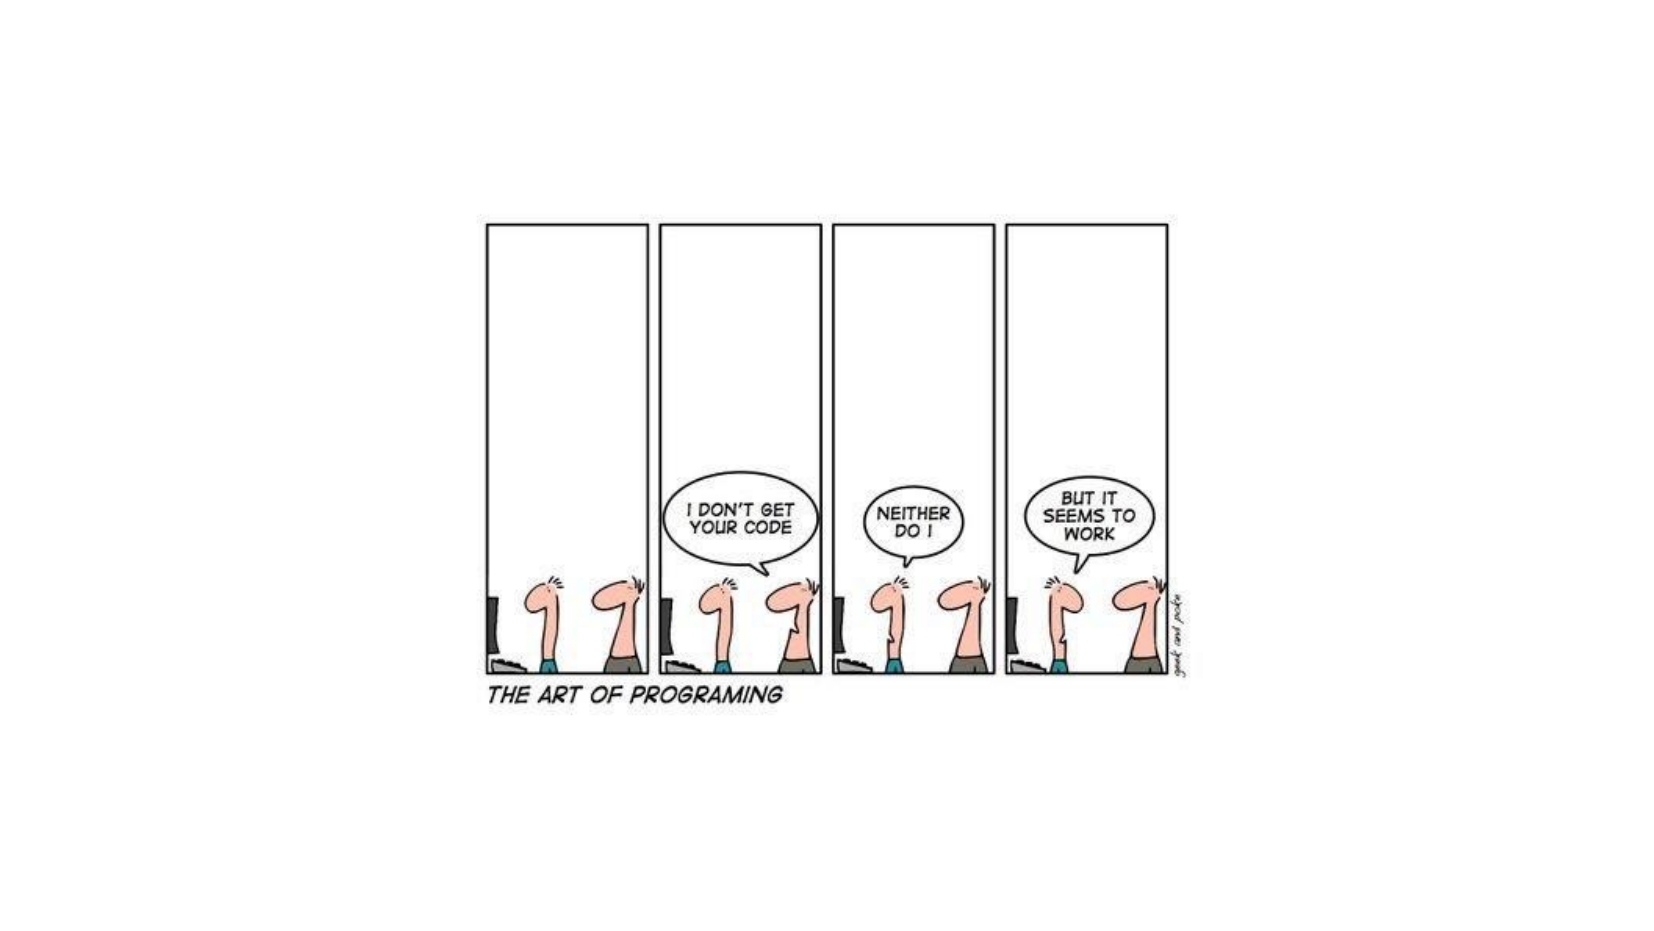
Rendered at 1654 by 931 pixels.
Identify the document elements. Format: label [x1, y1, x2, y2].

picture [452, 202, 1203, 731]
